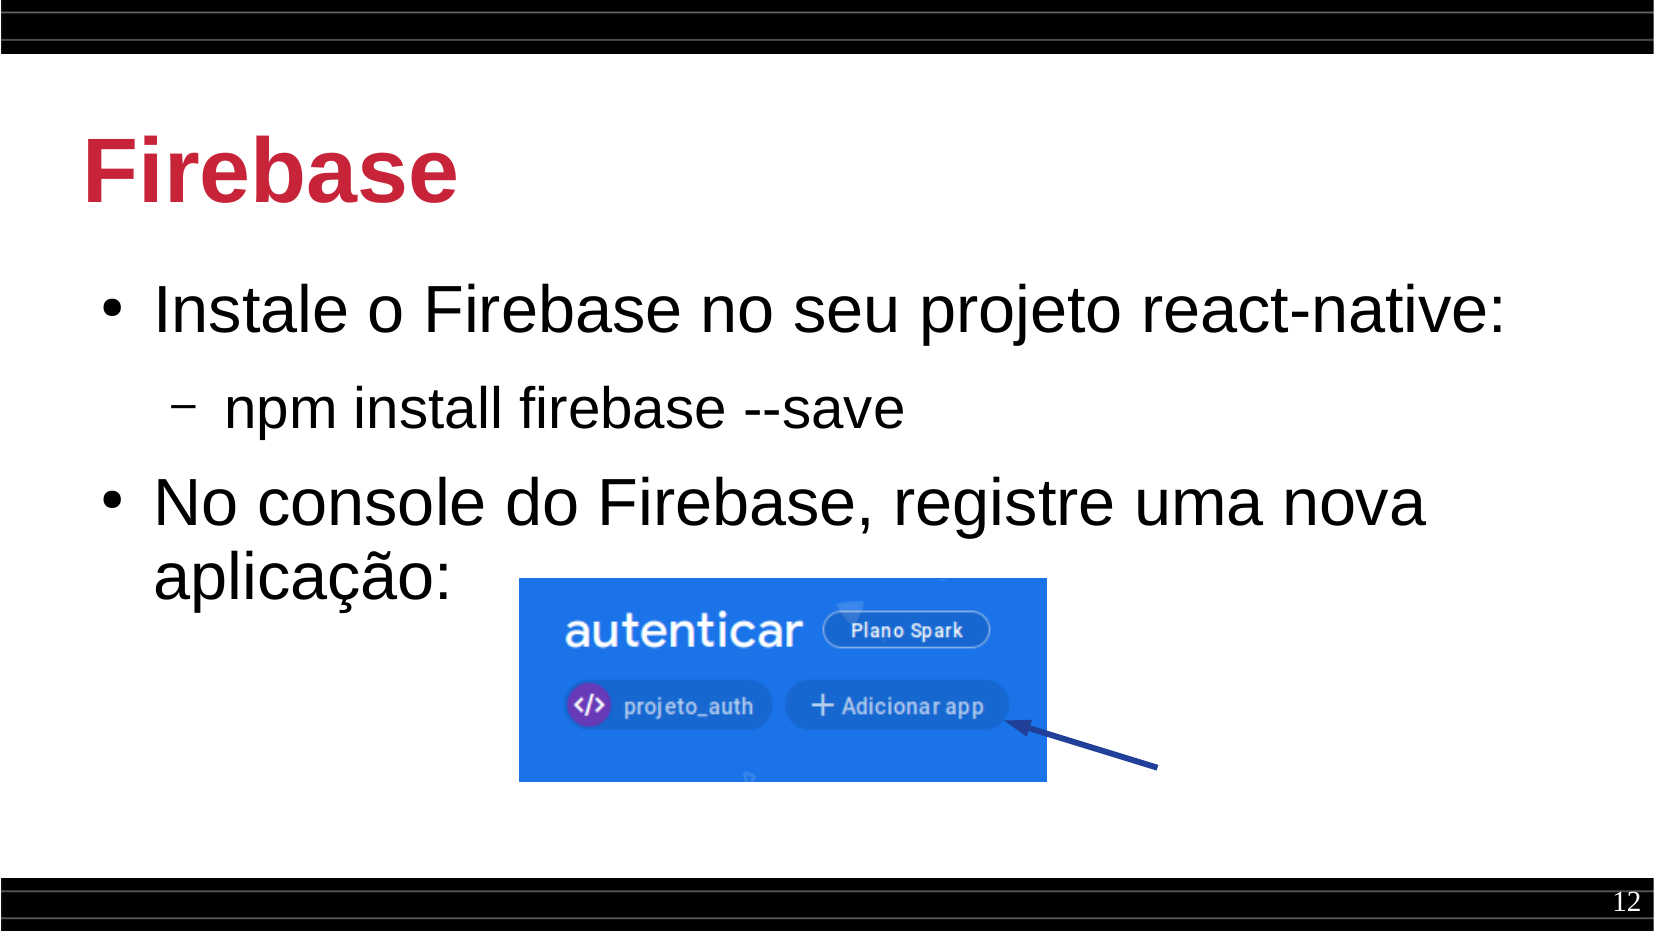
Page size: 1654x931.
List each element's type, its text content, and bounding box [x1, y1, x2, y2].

picture [1, 0, 1654, 54]
title Firebase [82, 92, 1571, 249]
picture [519, 578, 1047, 782]
picture [1, 878, 1654, 931]
list Instale o Firebase no seu projeto react-native: npm install firebase --save No console do Firebase, registre uma nova aplicação: [82, 271, 1571, 758]
